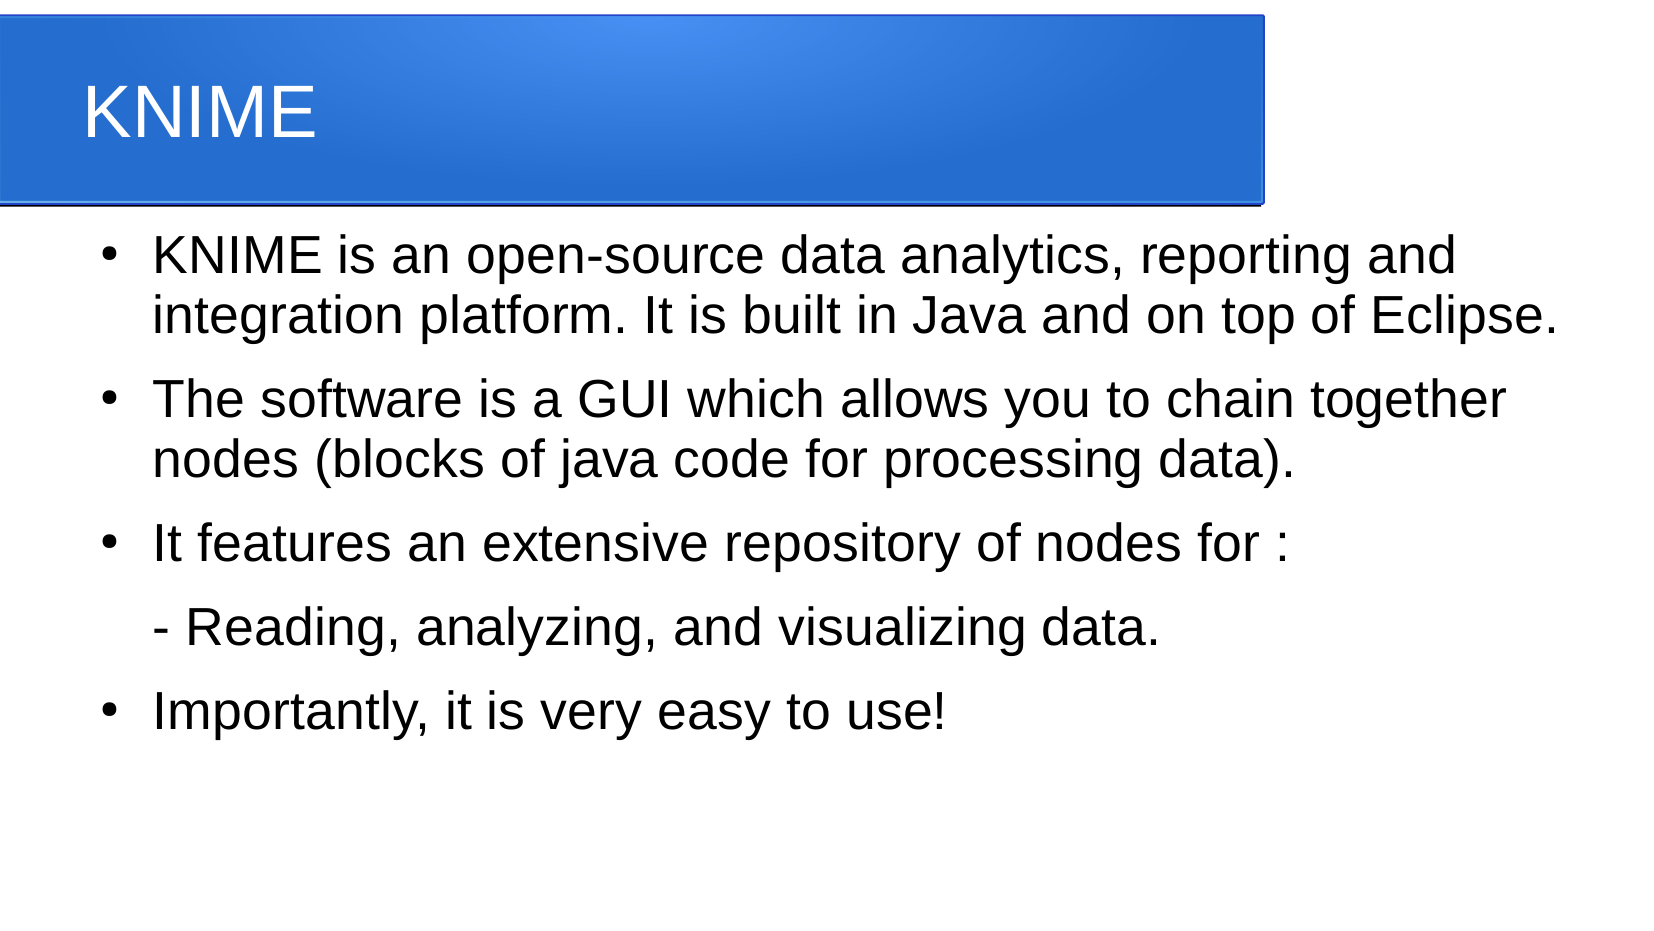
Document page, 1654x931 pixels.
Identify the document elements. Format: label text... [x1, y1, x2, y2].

title KNIME [82, 35, 1235, 189]
list KNIME is an open-source data analytics, reporting and integration platform. It is built in Java and on top of Eclipse. The software is a GUI which allows you to chain together nodes (blocks of java code for processing data). It features an extensive repository of nodes for : - Reading, analyzing, and visualizing data. Importantly, it is very easy to use! [82, 224, 1571, 764]
